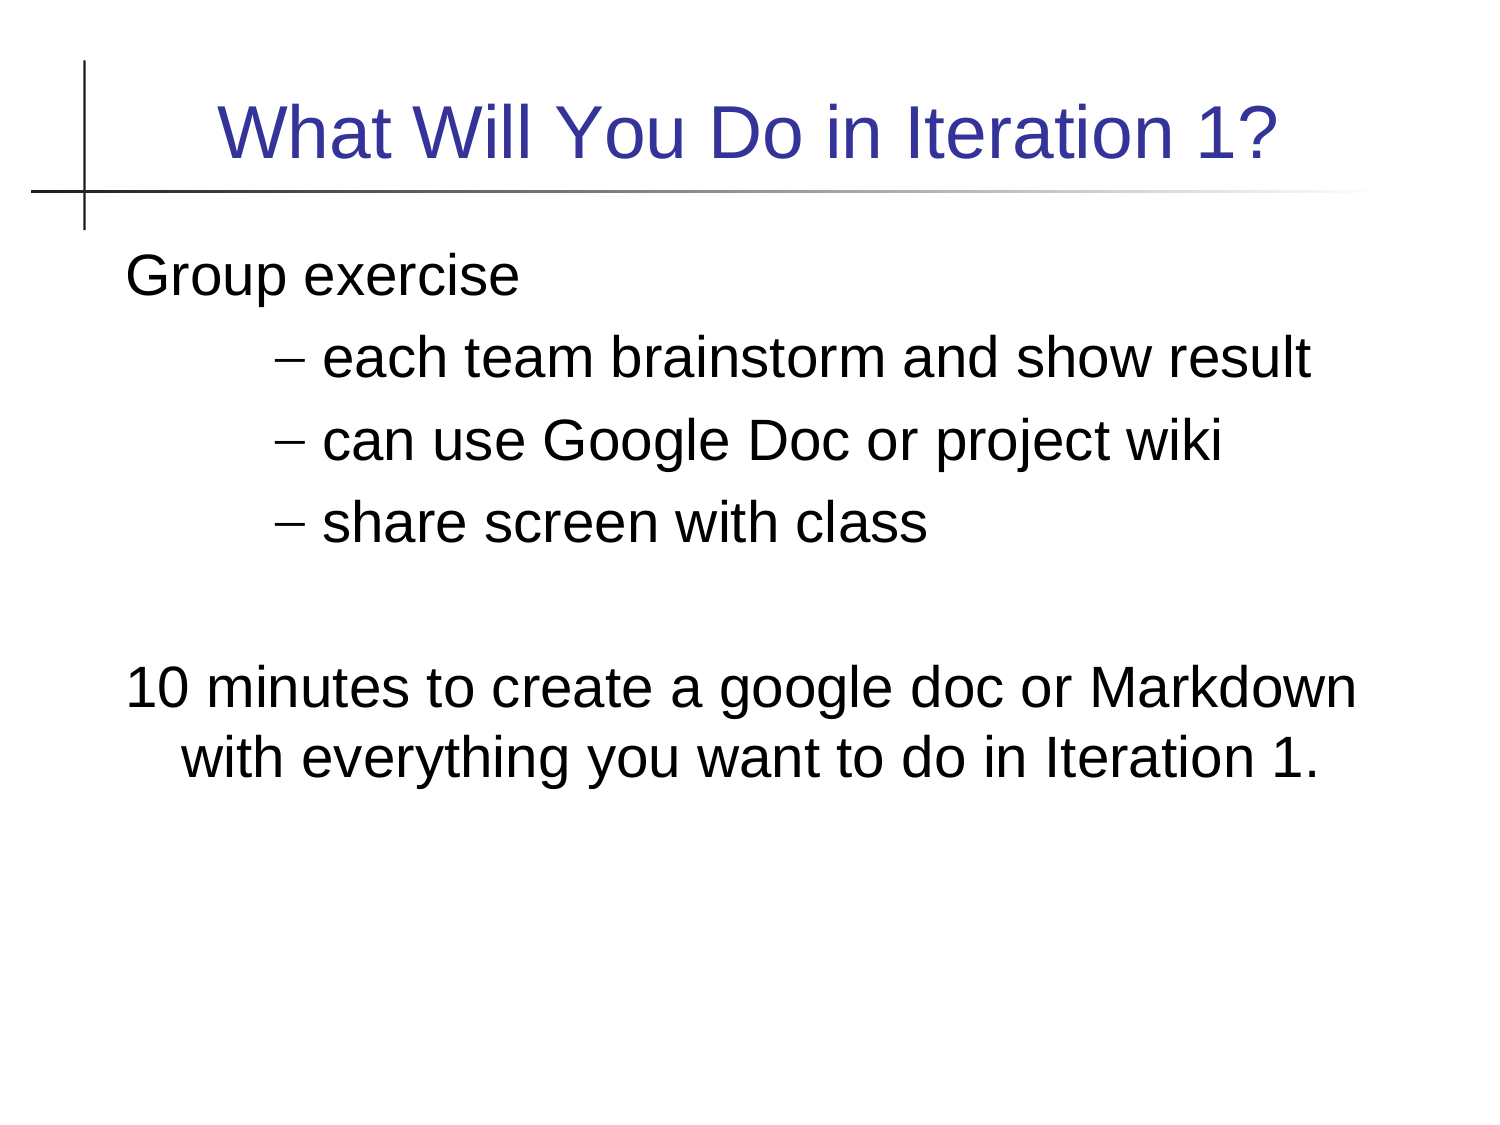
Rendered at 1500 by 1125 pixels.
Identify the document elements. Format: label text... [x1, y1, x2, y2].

list Group exercise each team brainstorm and show result can use Google Doc or project wiki share screen with class 10 minutes to create a google doc or Markdown with everything you want to do in Iteration 1. [110, 229, 1408, 1006]
title What Will You Do in Iteration 1? [100, 42, 1397, 182]
